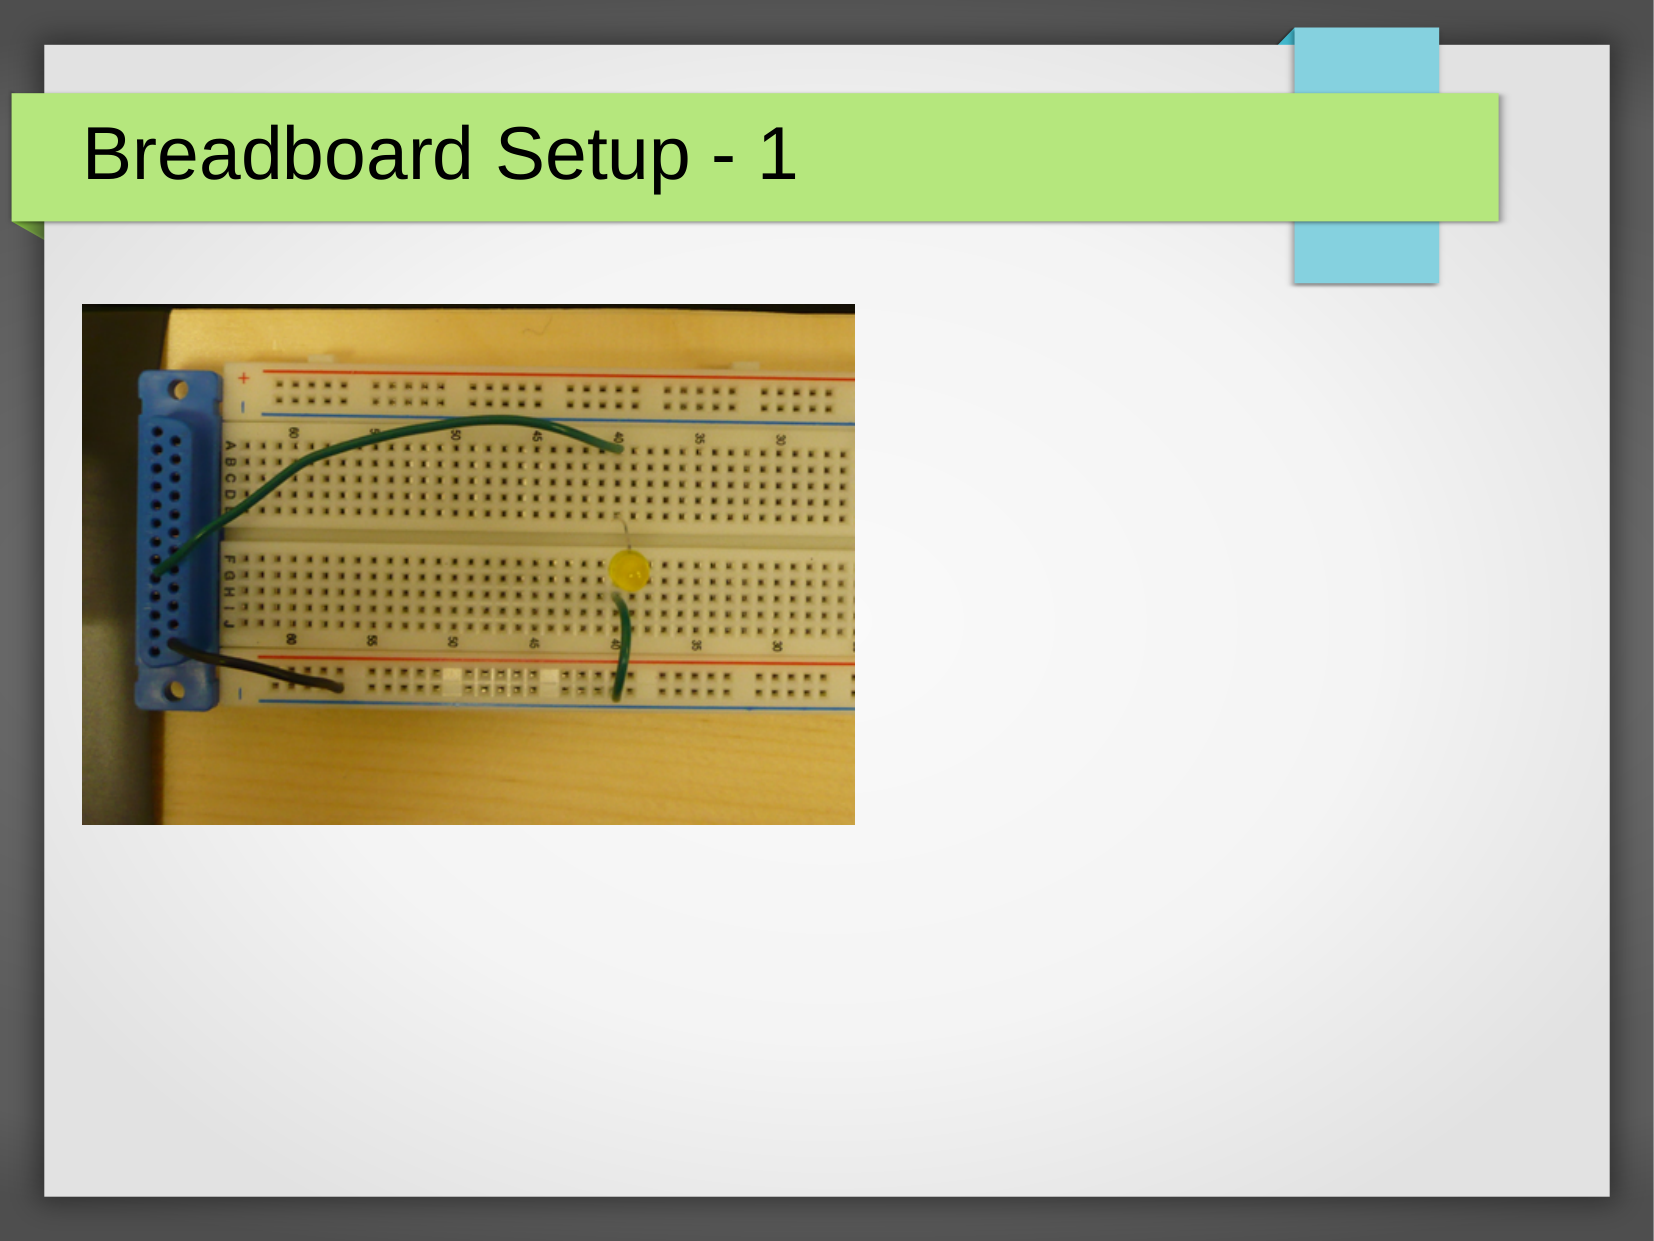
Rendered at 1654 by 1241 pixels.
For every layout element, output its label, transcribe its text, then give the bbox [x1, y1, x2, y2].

title Breadboard Setup - 1 [82, 94, 1264, 213]
picture [0, 0, 1654, 1241]
